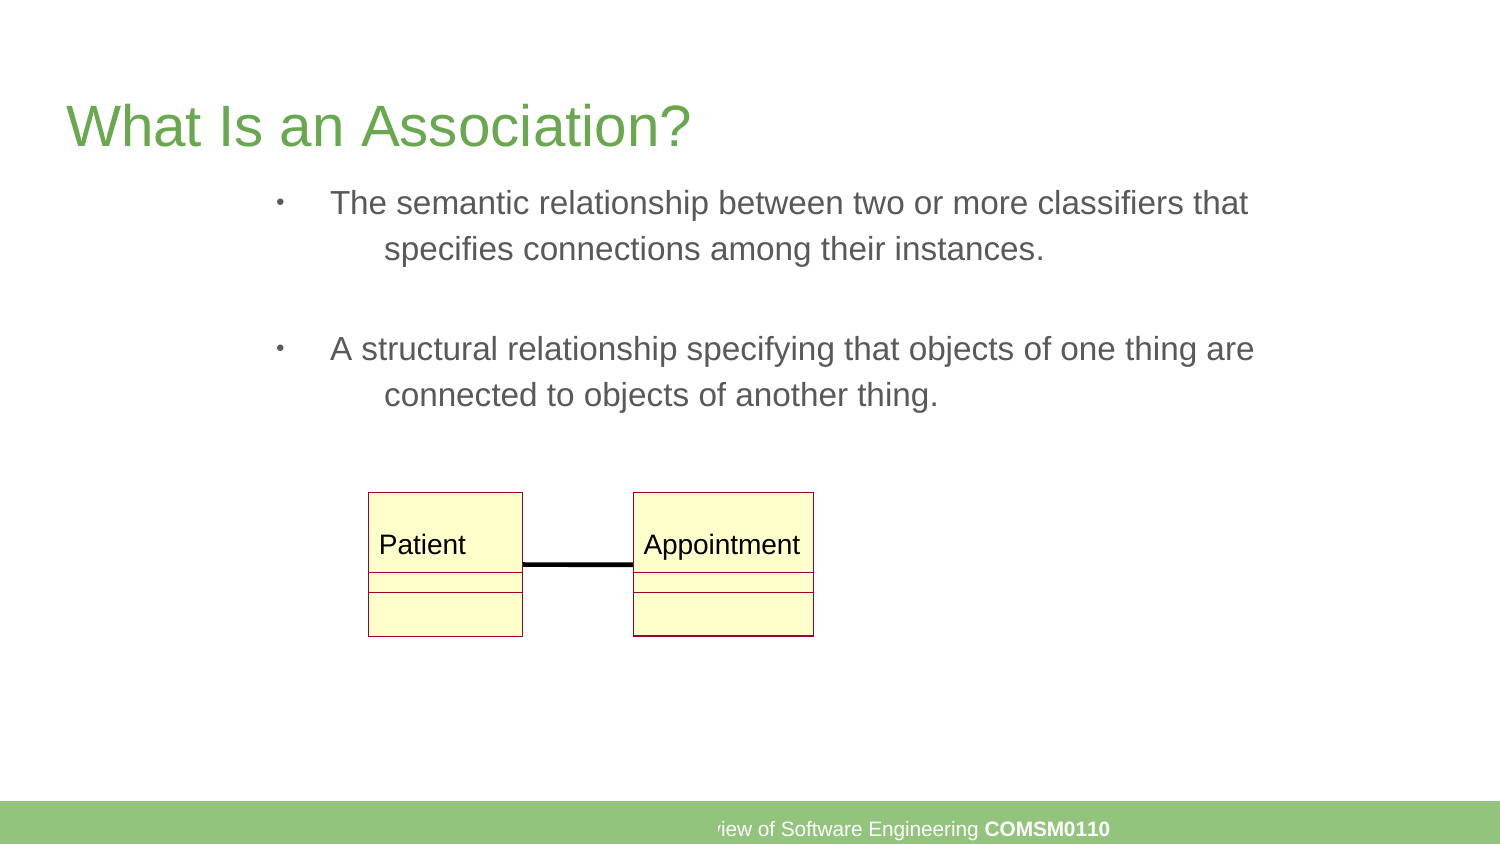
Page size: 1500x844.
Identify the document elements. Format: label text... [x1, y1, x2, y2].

text_box [633, 493, 814, 572]
text_box Patient [379, 527, 509, 560]
title What Is an Association? [51, 72, 1449, 167]
text_box [634, 573, 813, 592]
text_box [369, 493, 522, 572]
text_box [634, 593, 813, 636]
text_box [369, 573, 522, 592]
text_box [369, 593, 522, 636]
text_box Appointment [644, 527, 824, 560]
list The semantic relationship between two or more classifiers that specifies connections among their instances. A structural relationship specifying that objects of one thing are connected to objects of another thing. [219, 160, 1281, 528]
